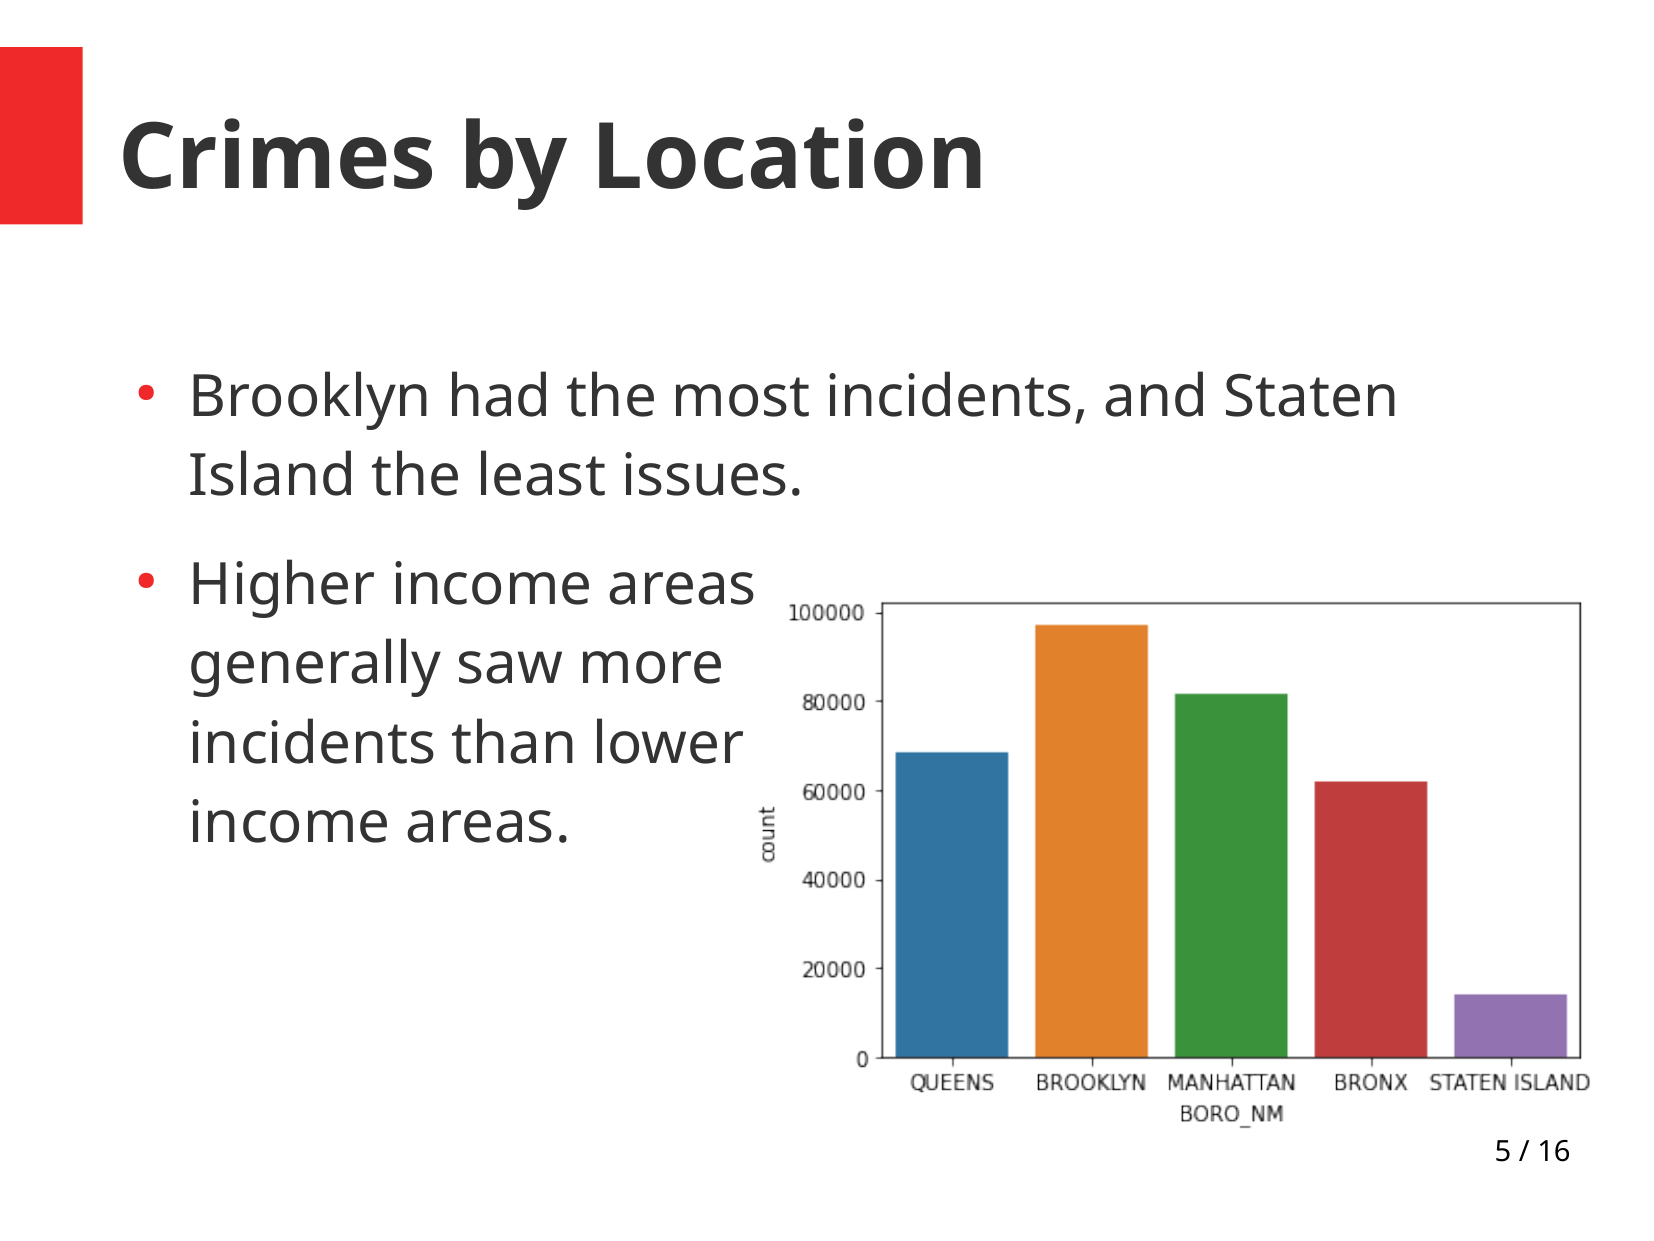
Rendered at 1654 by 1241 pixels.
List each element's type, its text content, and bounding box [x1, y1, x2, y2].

list Brooklyn had the most incidents, and Staten Island the least issues. Higher income areas generally saw more incidents than lower income areas. [118, 354, 1536, 1074]
picture [744, 590, 1605, 1139]
title Crimes by Location [118, 49, 1571, 257]
